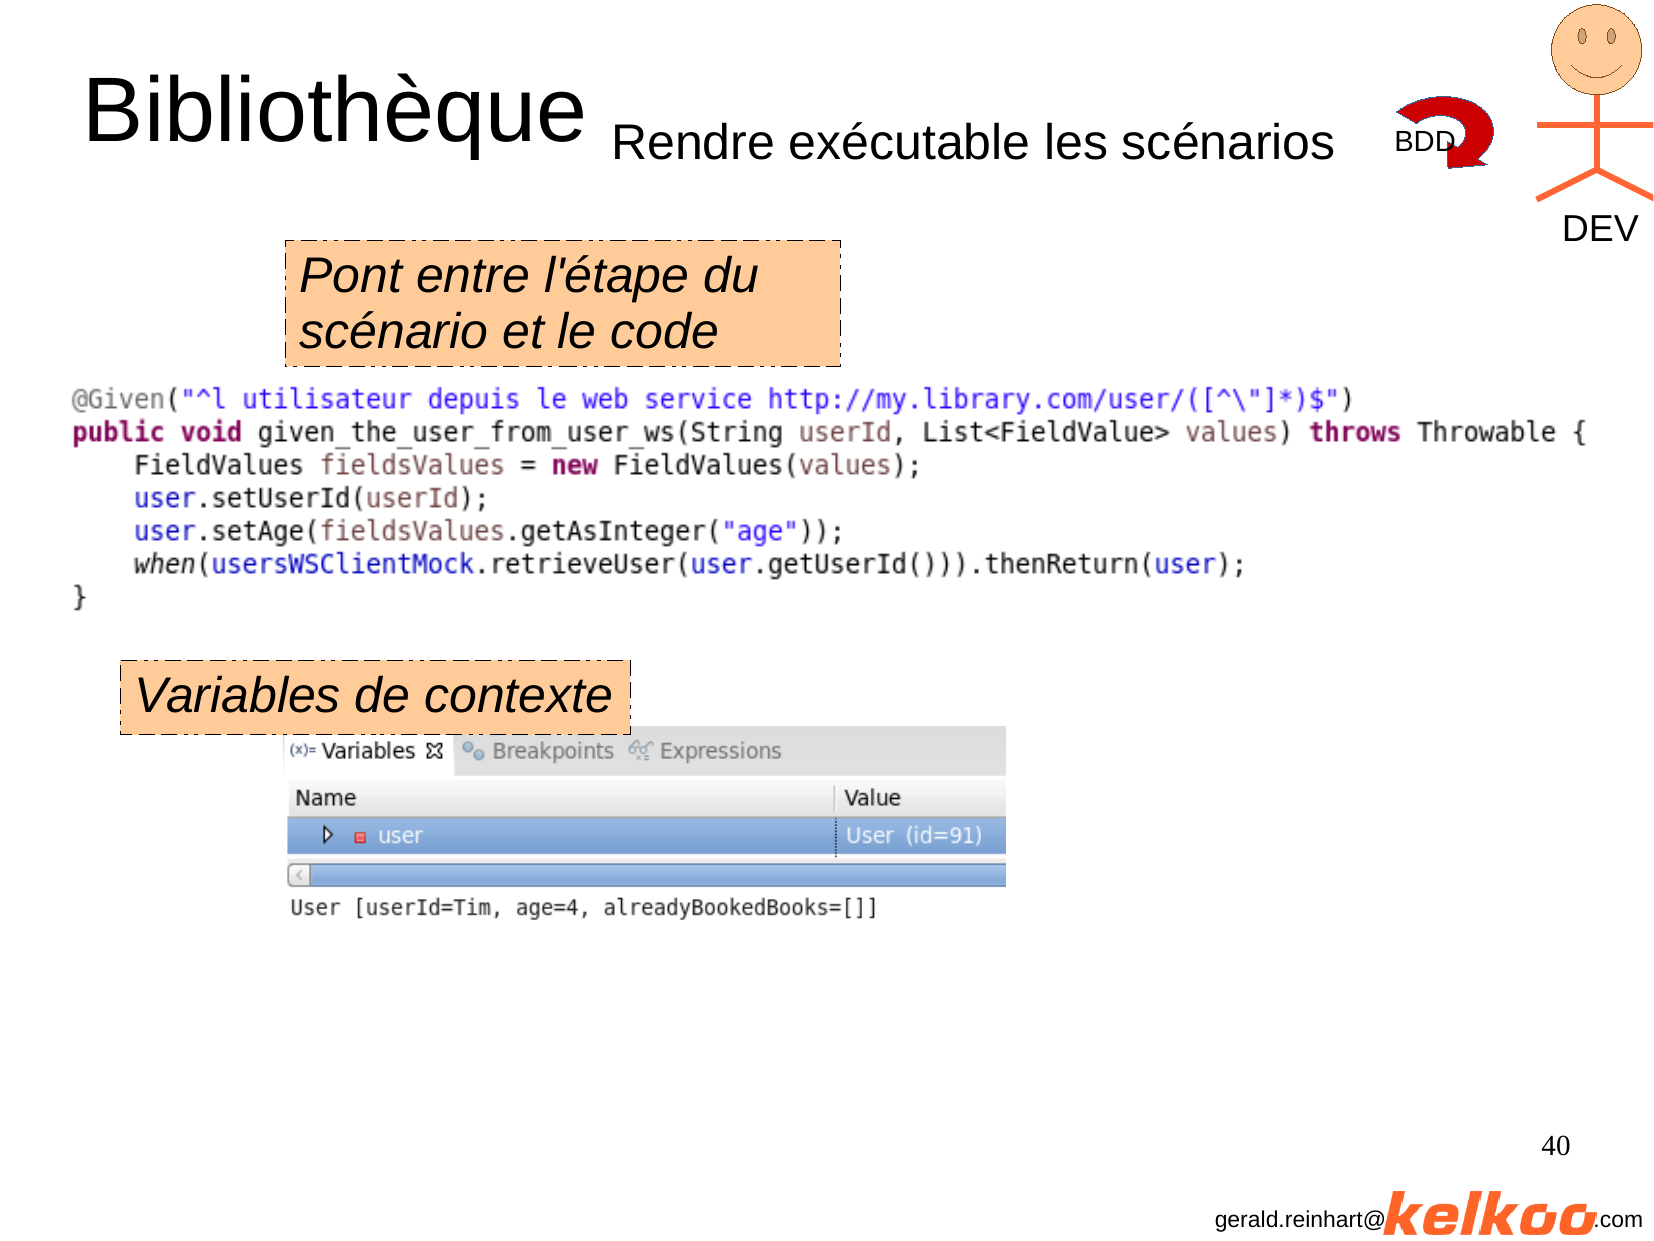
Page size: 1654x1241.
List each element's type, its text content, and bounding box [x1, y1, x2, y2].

title Bibliothèque [82, 5, 1571, 213]
picture [283, 726, 1006, 946]
text_box Variables de contexte [120, 660, 631, 735]
picture [1383, 1191, 1597, 1199]
text_box [1571, 4, 1642, 95]
text_box gerald.reinhart@ .com [1193, 1199, 1654, 1241]
text_box [1396, 96, 1494, 151]
picture [34, 374, 1606, 631]
text_box BDD [1365, 117, 1486, 166]
text_box Pont entre l'étape du scénario et le code [285, 240, 841, 367]
text_box Rendre exécutable les scénarios [596, 106, 1351, 178]
text_box DEV [1536, 199, 1654, 257]
